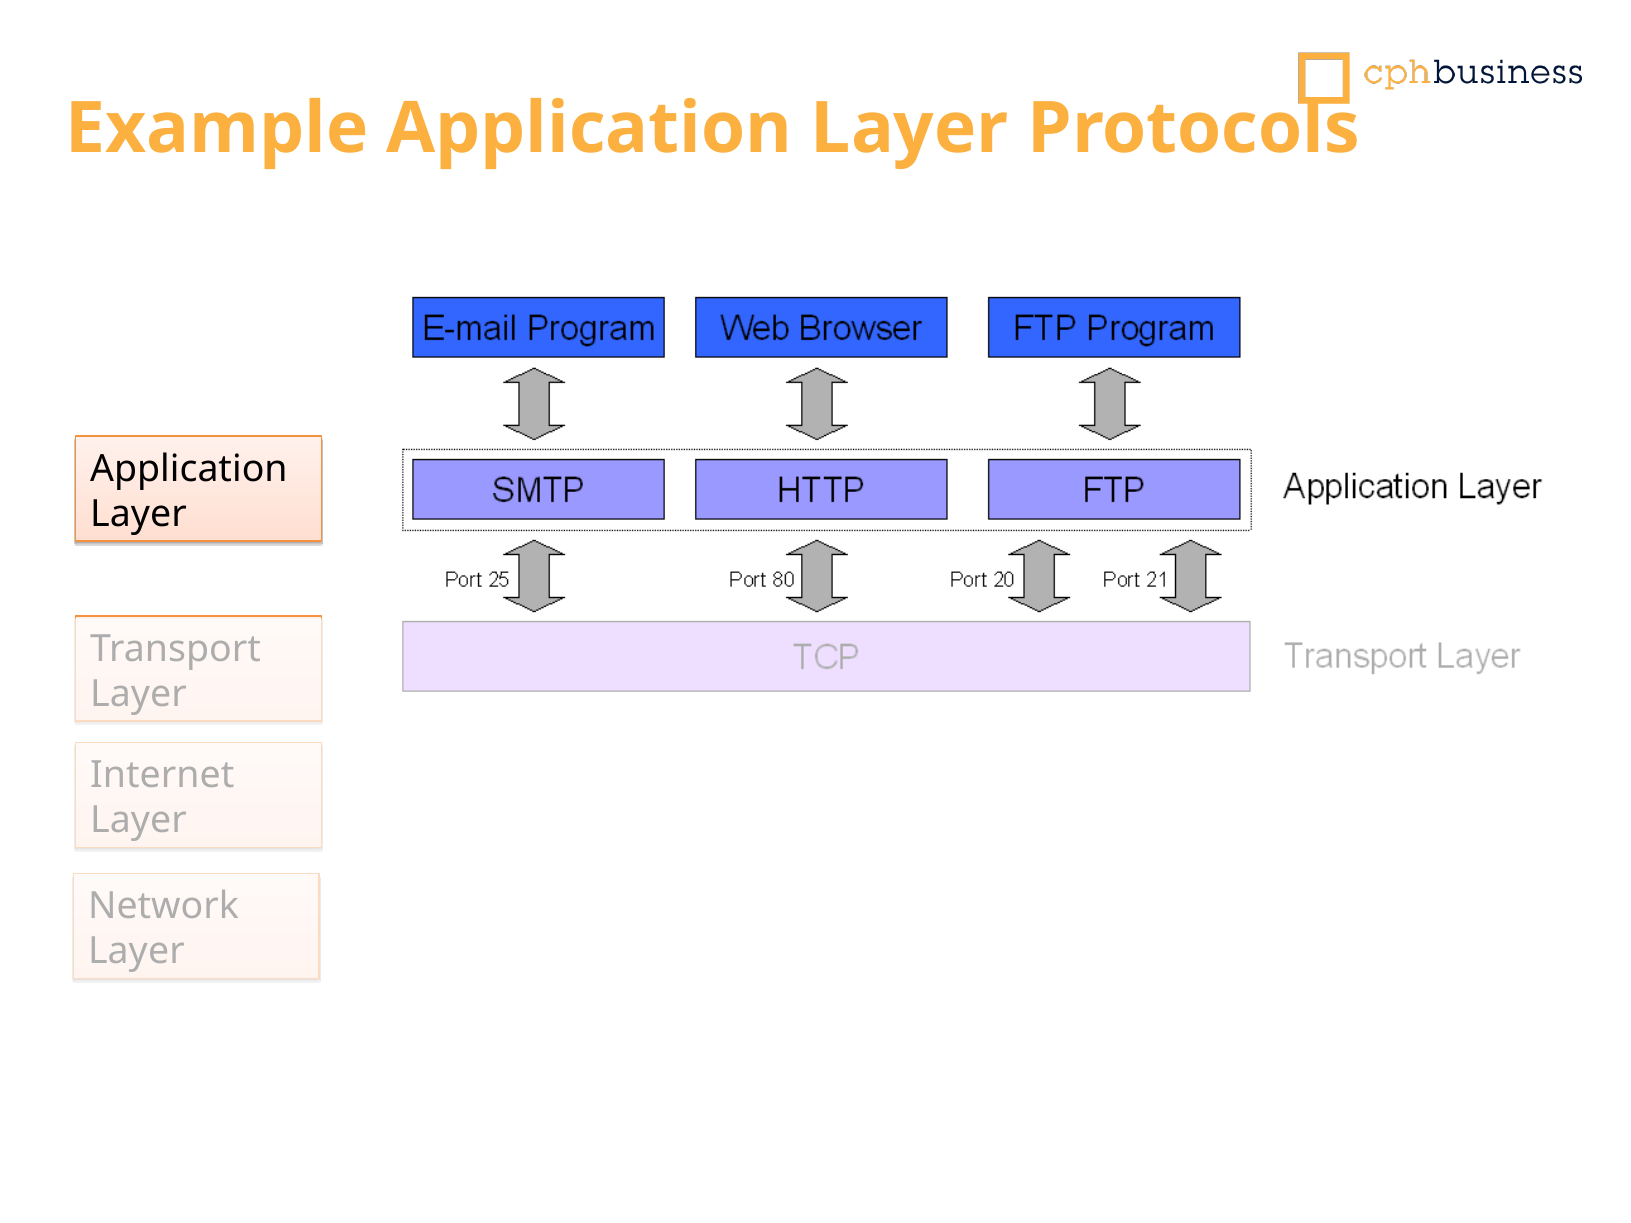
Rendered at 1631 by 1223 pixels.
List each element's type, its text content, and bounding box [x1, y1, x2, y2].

picture [396, 292, 1550, 618]
picture [1247, 1, 1631, 155]
text_box Application Layer [75, 436, 322, 542]
text_box [50, 618, 1577, 1146]
text_box Example Application Layer Protocols [50, 73, 1385, 197]
